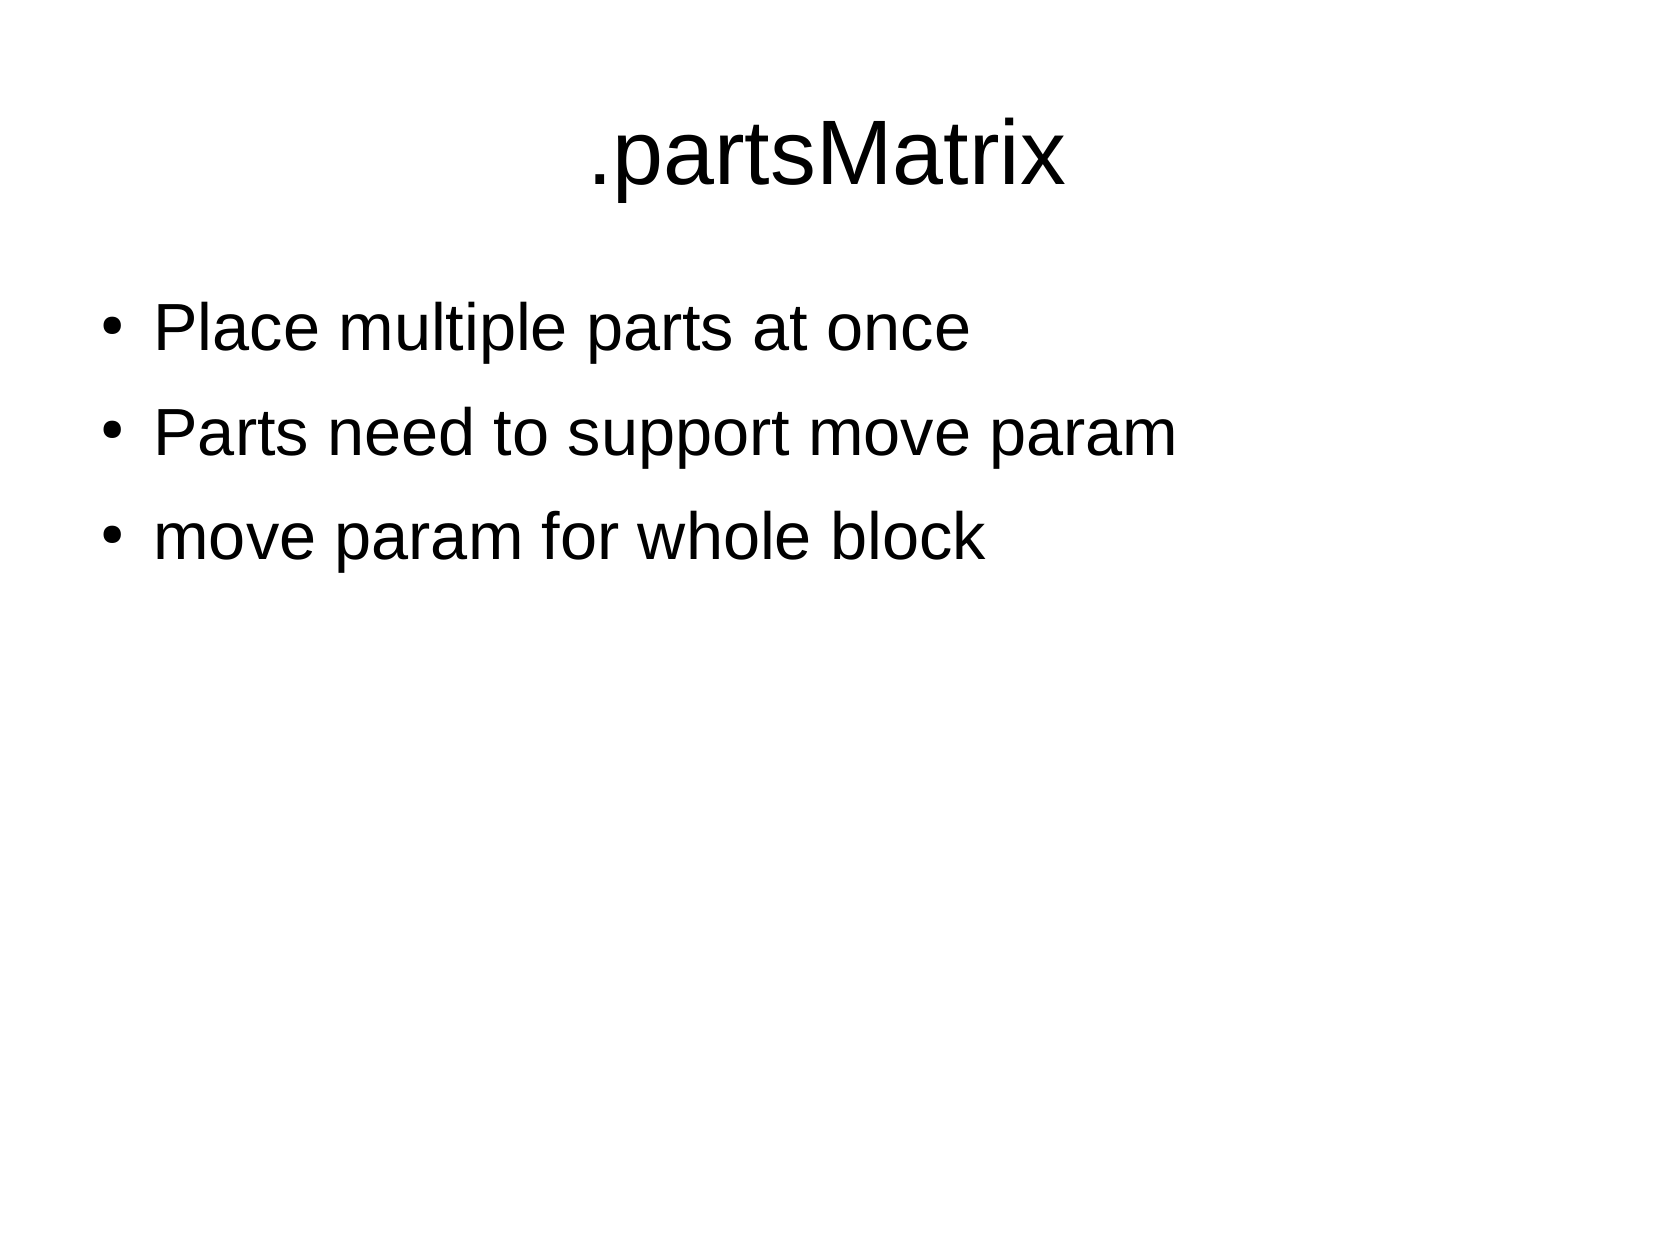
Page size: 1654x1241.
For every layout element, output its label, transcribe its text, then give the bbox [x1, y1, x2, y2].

title .partsMatrix [82, 49, 1571, 257]
list Place multiple parts at once Parts need to support move param move param for whole block [82, 290, 1571, 1010]
